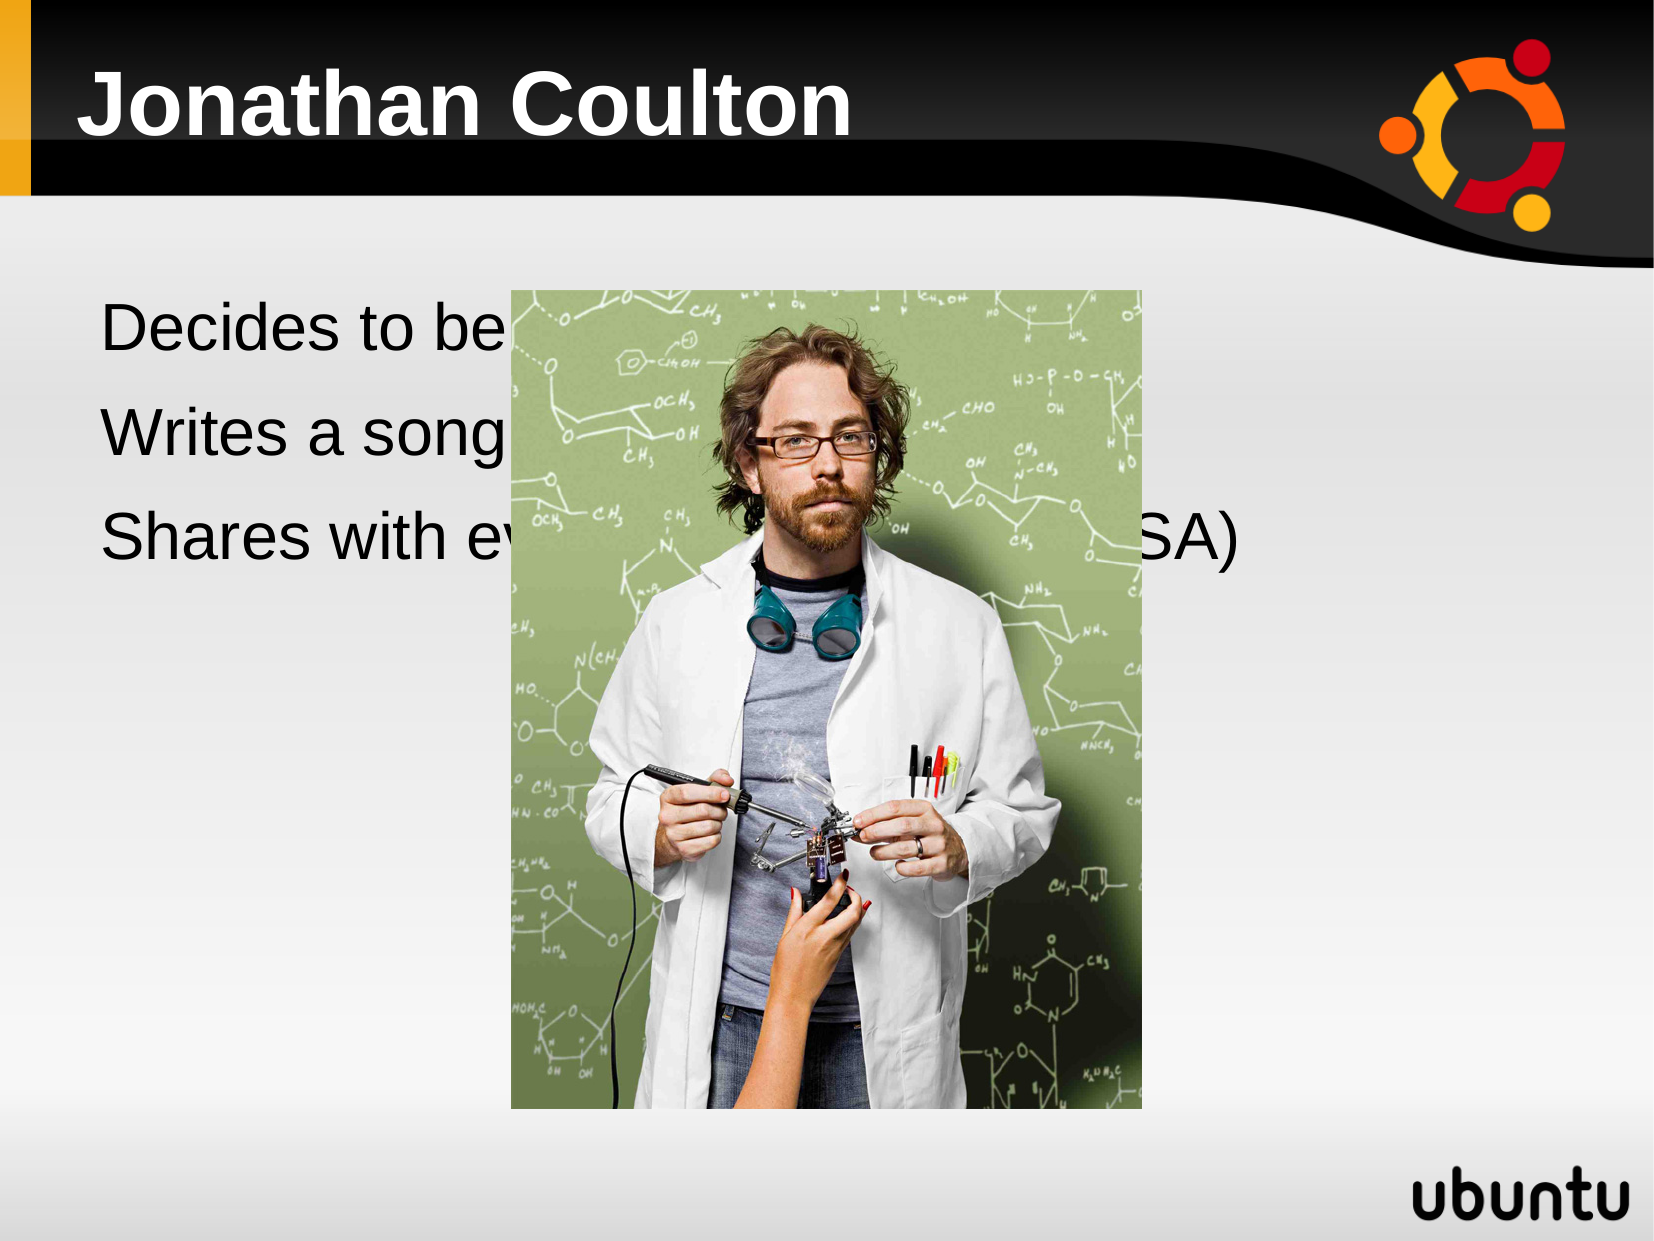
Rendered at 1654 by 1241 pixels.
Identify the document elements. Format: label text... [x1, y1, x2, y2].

title Jonathan Coulton [76, 0, 1565, 208]
list Decides to be a songwriter Writes a song a week for a year Shares with everyone (CC-BY-NC-SA) [82, 290, 417, 1109]
picture [0, 0, 1654, 1241]
